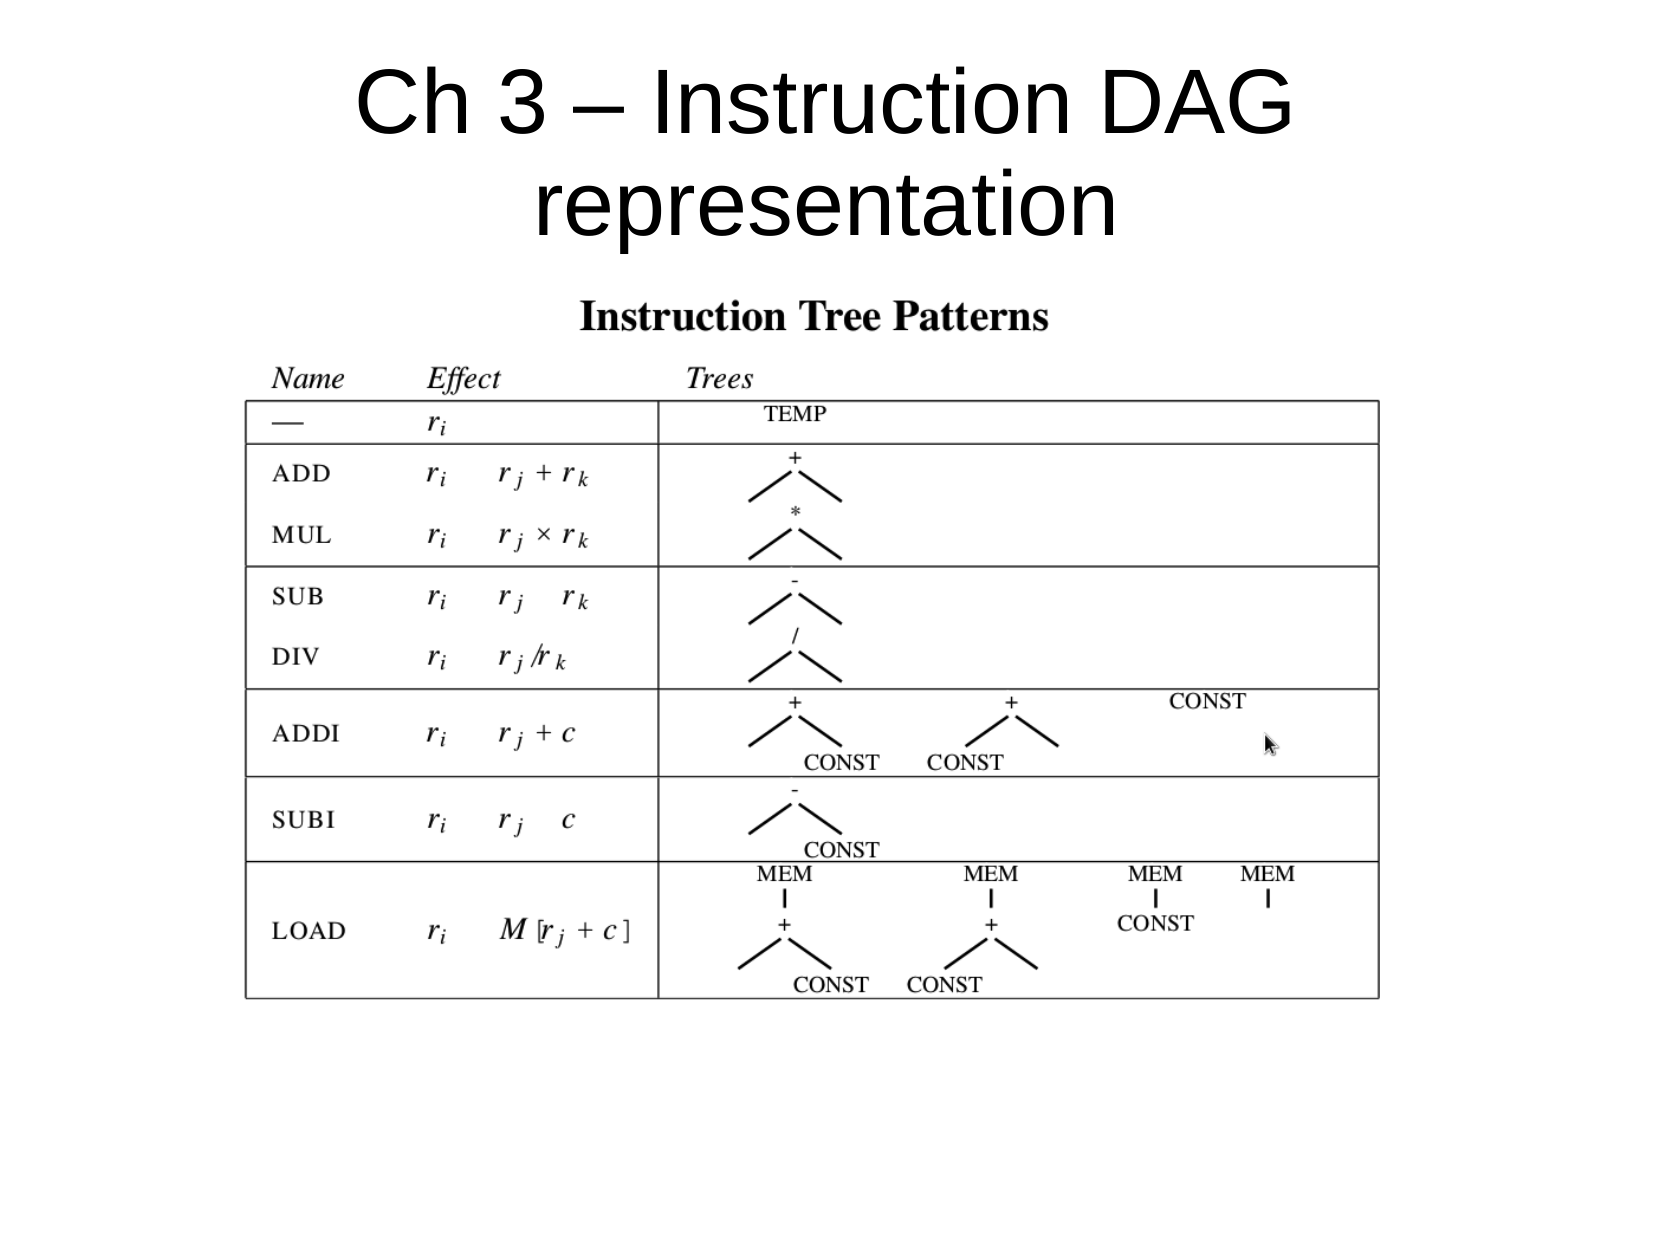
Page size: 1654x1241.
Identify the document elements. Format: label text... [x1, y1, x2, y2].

picture [227, 290, 1393, 1010]
title Ch 3 – Instruction DAG representation [82, 49, 1571, 257]
